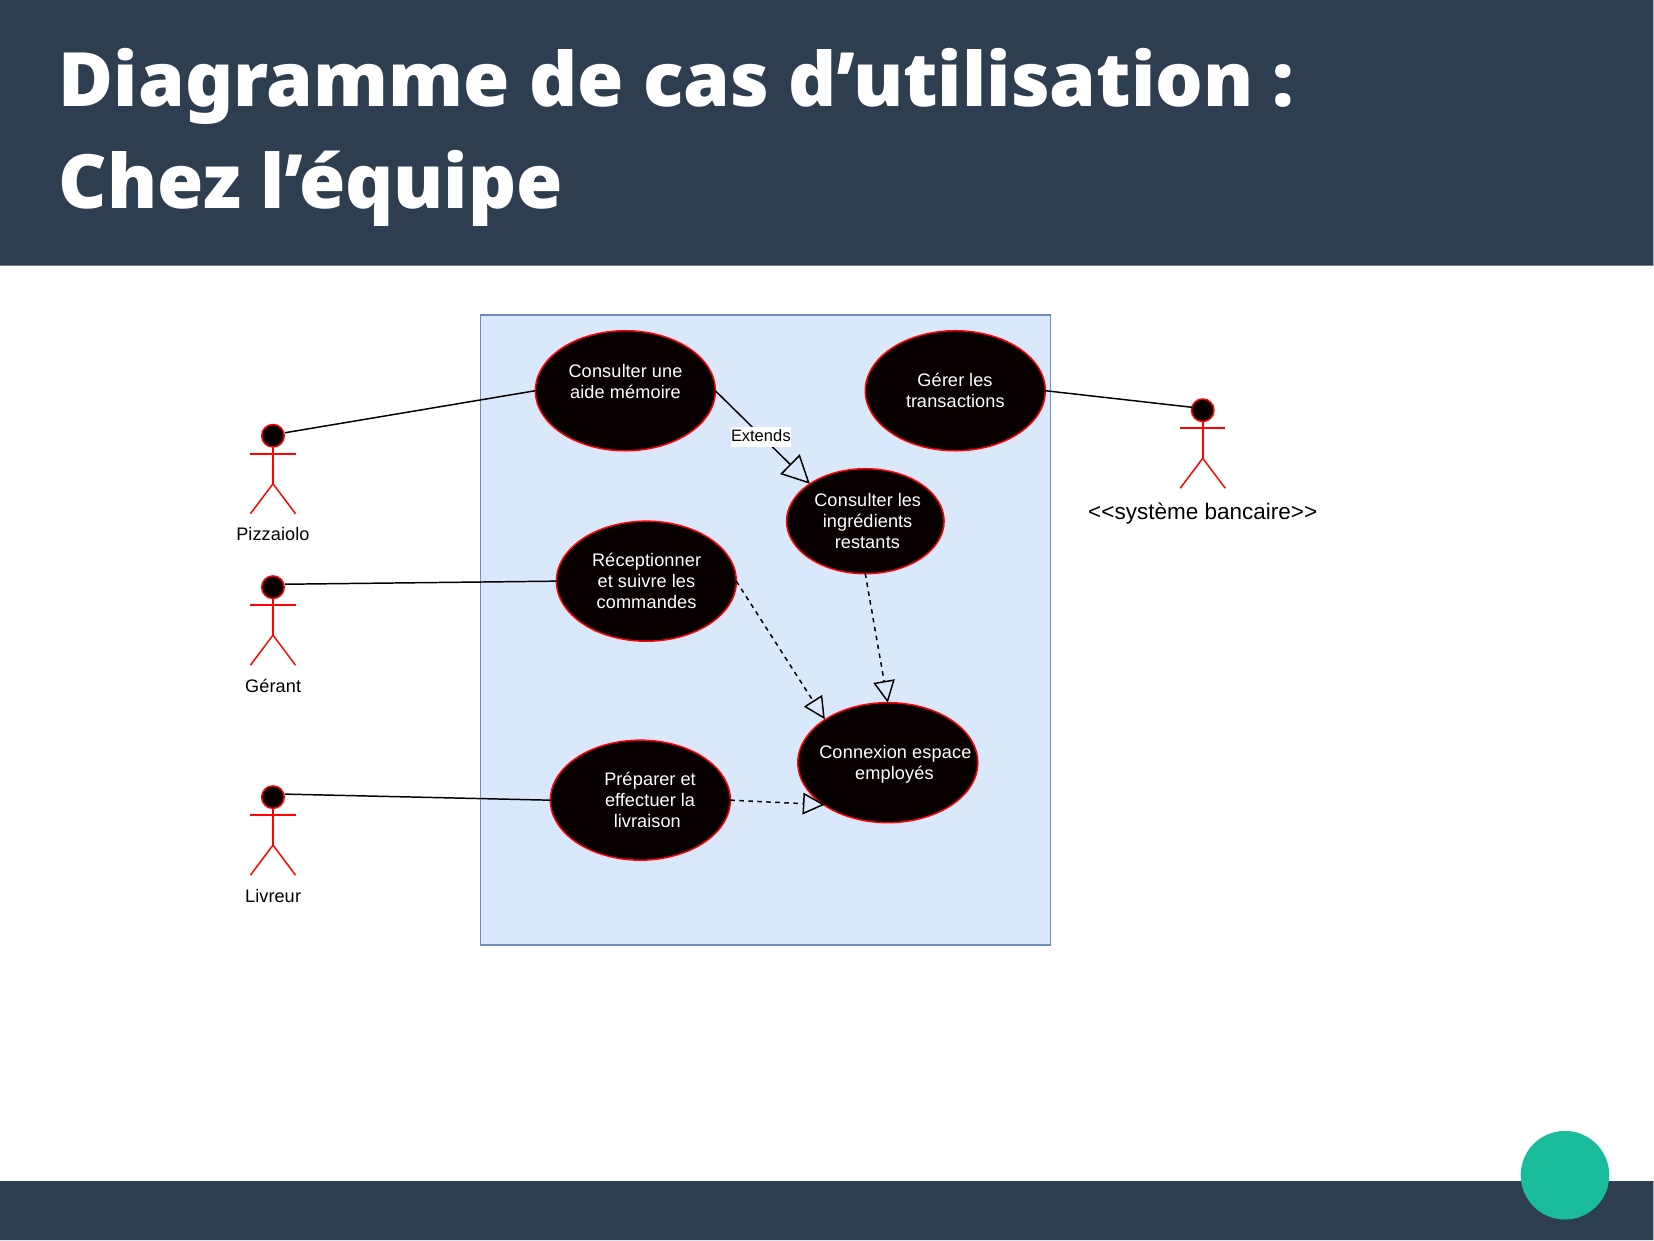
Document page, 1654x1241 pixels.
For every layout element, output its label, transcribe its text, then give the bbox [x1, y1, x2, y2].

text_box Consulter les [814, 489, 922, 513]
text_box aide mémoire [570, 381, 682, 405]
text_box [481, 316, 1050, 944]
text_box Gérant [245, 675, 302, 699]
text_box Préparer et [604, 768, 696, 792]
text_box commandes [596, 591, 698, 615]
text_box transactions [906, 390, 1006, 414]
title Diagramme de cas d’utilisation : Chez l’équipe [59, 40, 1595, 216]
text_box [788, 470, 943, 572]
text_box [263, 426, 283, 446]
text_box effectuer la [605, 789, 696, 813]
text_box Pizzaiolo [236, 524, 310, 548]
text_box Consulter une [568, 360, 683, 384]
text_box Réceptionner [592, 549, 702, 573]
text_box restants [834, 531, 901, 555]
text_box ingrédients [822, 510, 913, 534]
text_box Extends [731, 426, 791, 448]
text_box Livreur [245, 885, 302, 909]
text_box [263, 787, 283, 807]
text_box livraison [613, 810, 692, 834]
text_box [785, 459, 806, 480]
text_box [867, 332, 1044, 450]
text_box [1193, 400, 1213, 420]
text_box [263, 577, 283, 597]
text_box employés [855, 762, 940, 786]
text_box et suivre les [597, 570, 696, 591]
text_box Gérer les [917, 369, 993, 390]
text_box <<système bancaire>> [1088, 499, 1318, 528]
text_box Connexion espace [819, 741, 972, 765]
text_box [552, 741, 729, 859]
text_box [537, 332, 714, 450]
